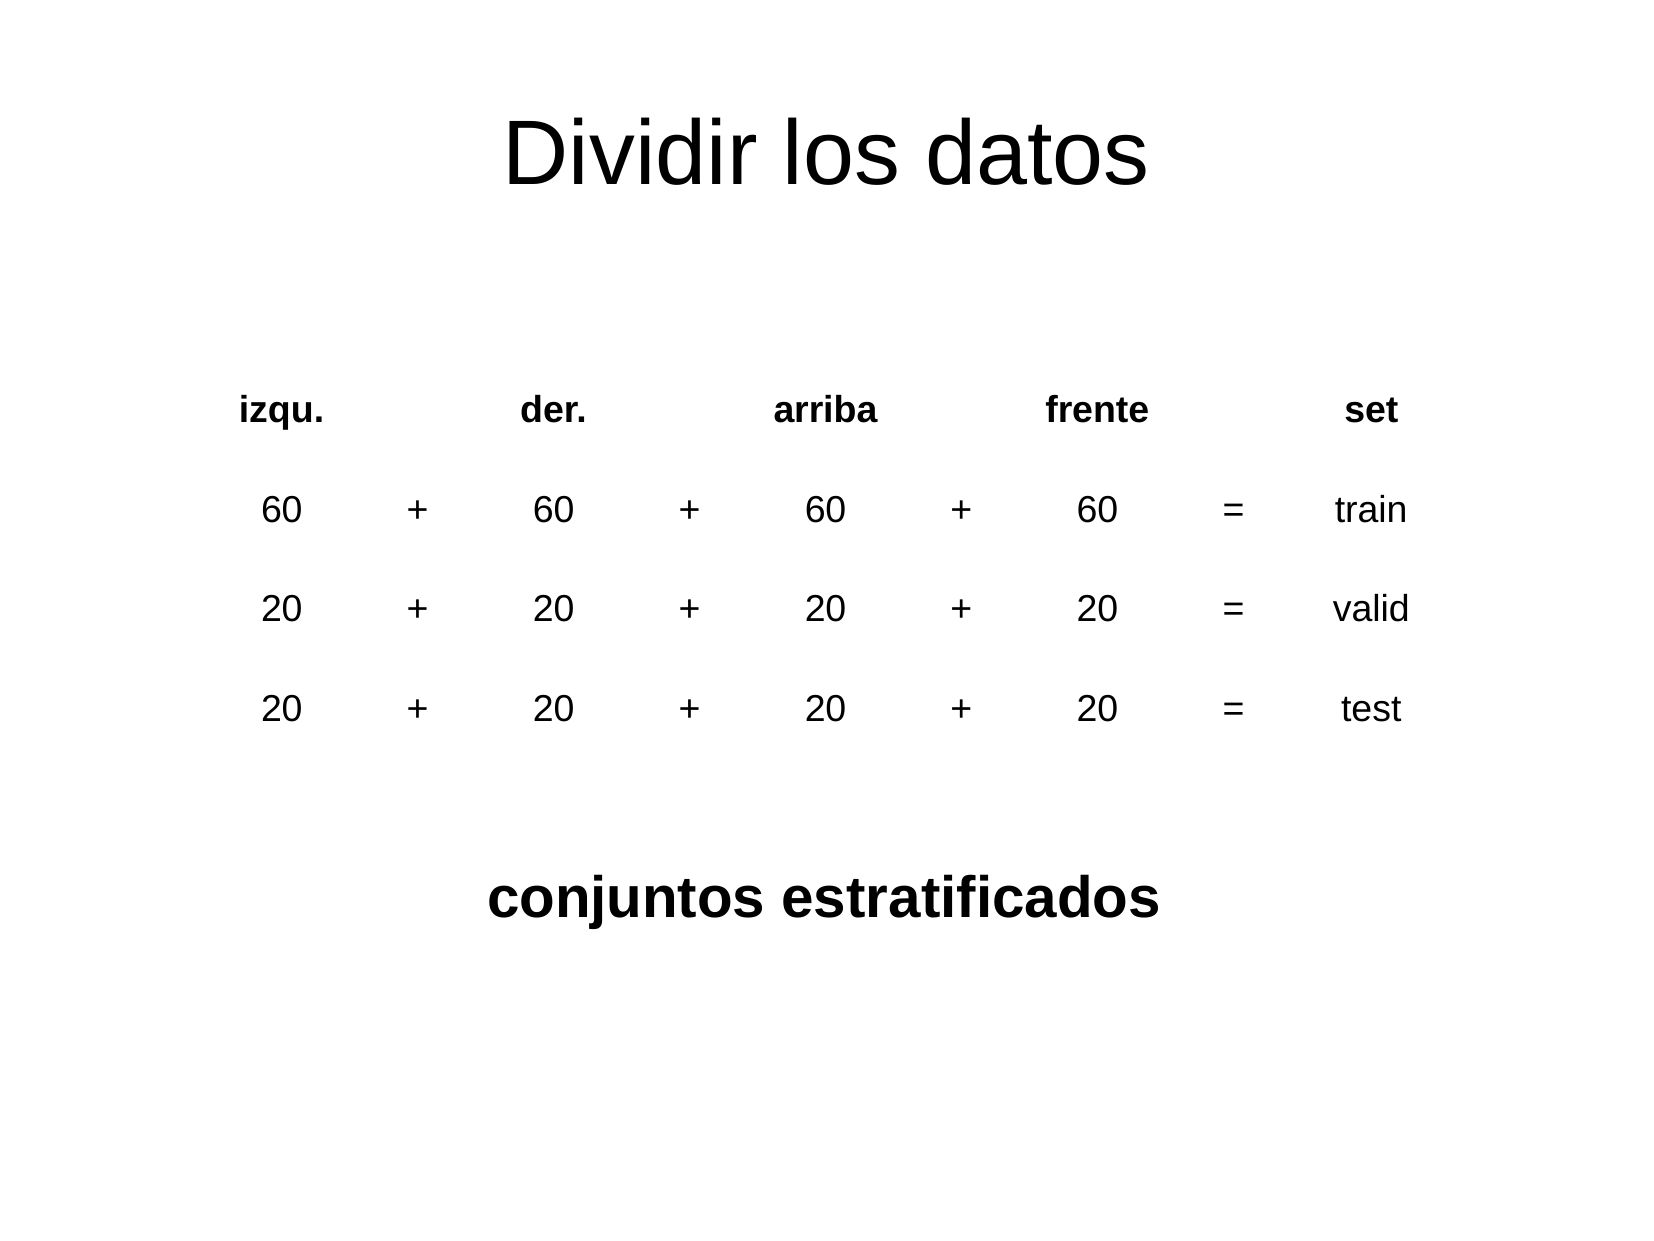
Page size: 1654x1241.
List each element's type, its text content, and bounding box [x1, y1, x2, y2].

title Dividir los datos [82, 49, 1571, 257]
table_cell 20 [215, 680, 350, 737]
table_cell + [351, 581, 486, 679]
table_cell 20 [758, 680, 893, 737]
table_cell 20 [487, 581, 621, 679]
table_cell = [1166, 581, 1301, 679]
table_cell 20 [215, 581, 350, 679]
table_cell = [1166, 482, 1301, 580]
table_header arriba [758, 382, 893, 481]
table_header der. [487, 382, 621, 481]
table_cell valid [1302, 581, 1441, 679]
table_cell + [622, 680, 757, 737]
table_cell 20 [1030, 581, 1165, 679]
table_header frente [1030, 382, 1165, 481]
table_cell 60 [1030, 482, 1165, 580]
table_header izqu. [215, 382, 350, 481]
table_cell 20 [487, 680, 621, 737]
text_box conjuntos estratificados [472, 857, 1185, 938]
table_cell + [351, 680, 486, 737]
table_header set [1302, 382, 1441, 481]
table_cell 20 [758, 581, 893, 679]
table_header [1166, 382, 1301, 481]
table_cell 60 [758, 482, 893, 580]
table_cell + [622, 482, 757, 580]
table_cell + [351, 482, 486, 580]
table_cell = [1166, 680, 1301, 737]
table_header [622, 382, 757, 481]
table_cell train [1302, 482, 1441, 580]
table_cell + [894, 482, 1029, 580]
table_header [351, 382, 486, 481]
table_cell 60 [487, 482, 621, 580]
table_cell + [622, 581, 757, 679]
table_cell 60 [215, 482, 350, 580]
table_cell + [894, 680, 1029, 737]
table_cell + [894, 581, 1029, 679]
table_cell test [1302, 680, 1441, 737]
table_cell 20 [1030, 680, 1165, 737]
table_header [894, 382, 1029, 481]
